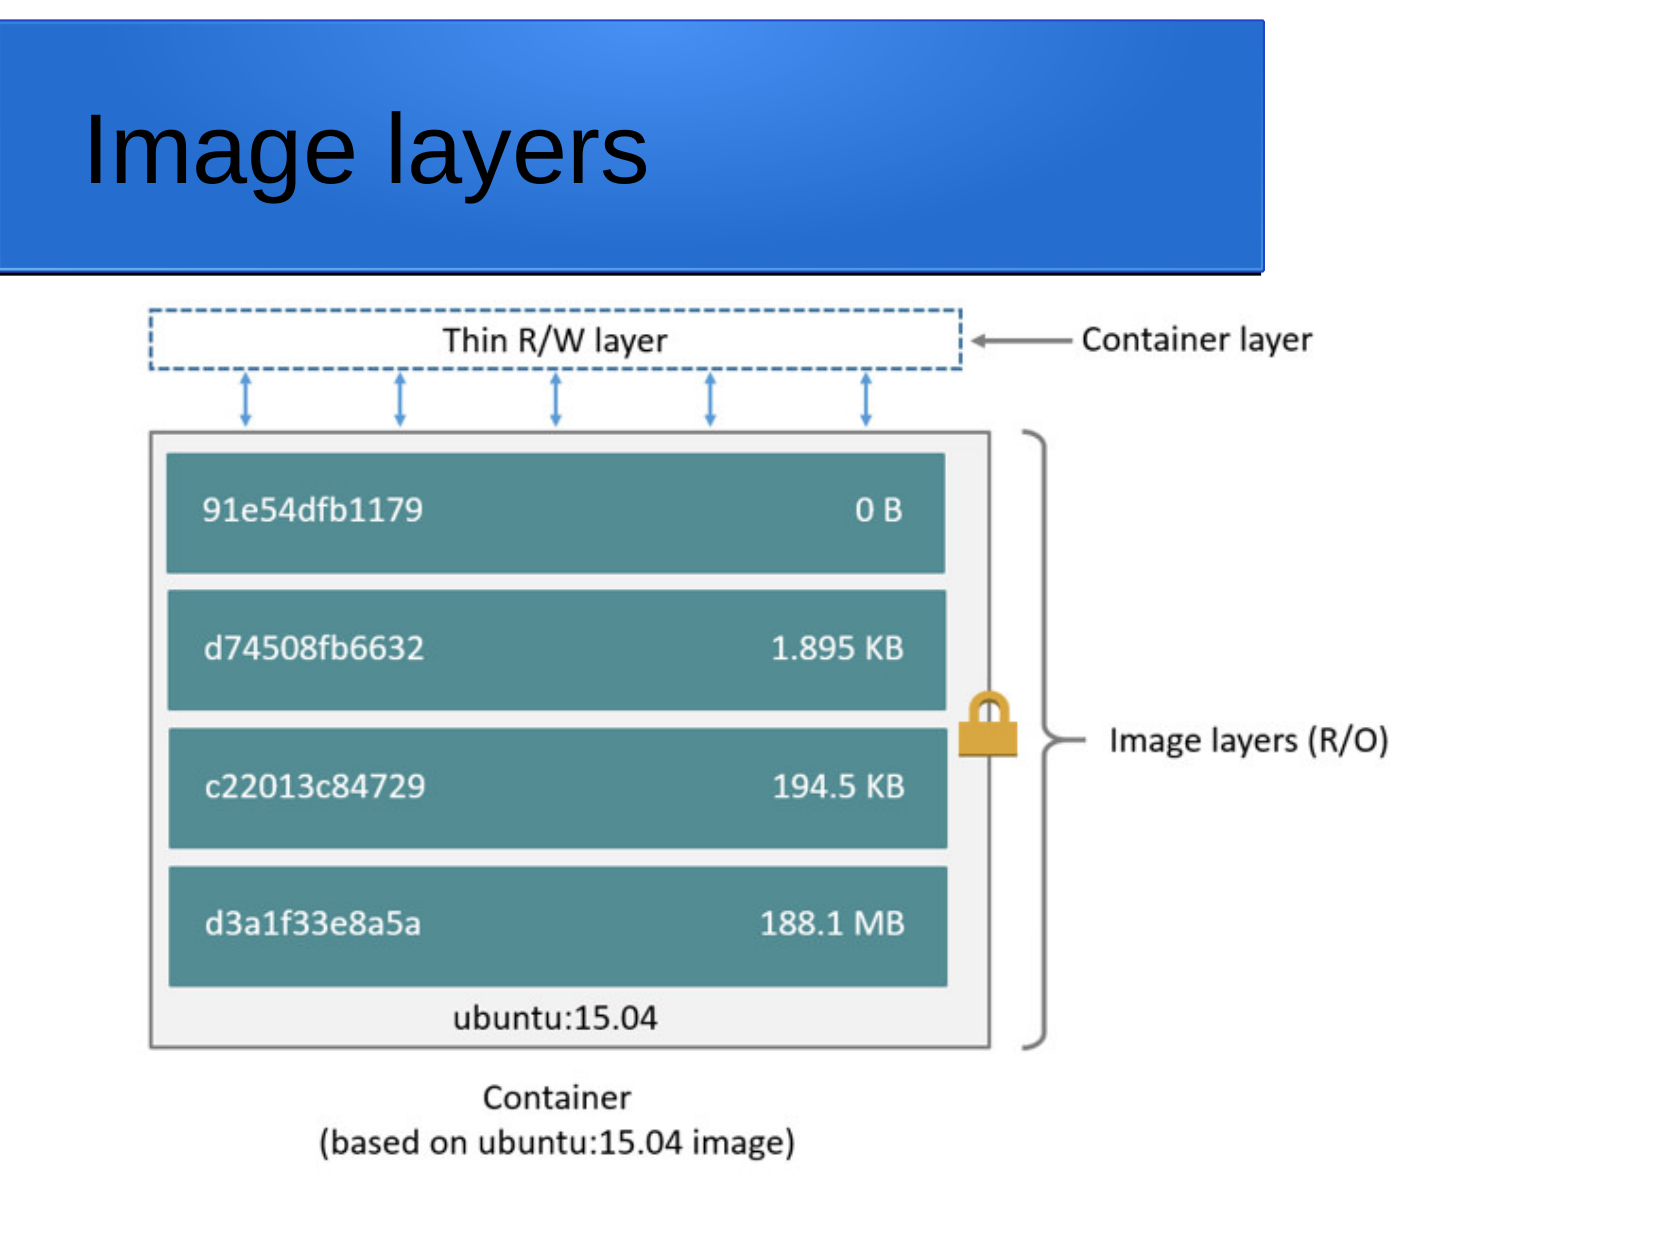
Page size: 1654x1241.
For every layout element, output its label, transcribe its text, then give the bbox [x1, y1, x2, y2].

picture [135, 299, 1411, 1186]
title Image layers [82, 47, 1235, 252]
